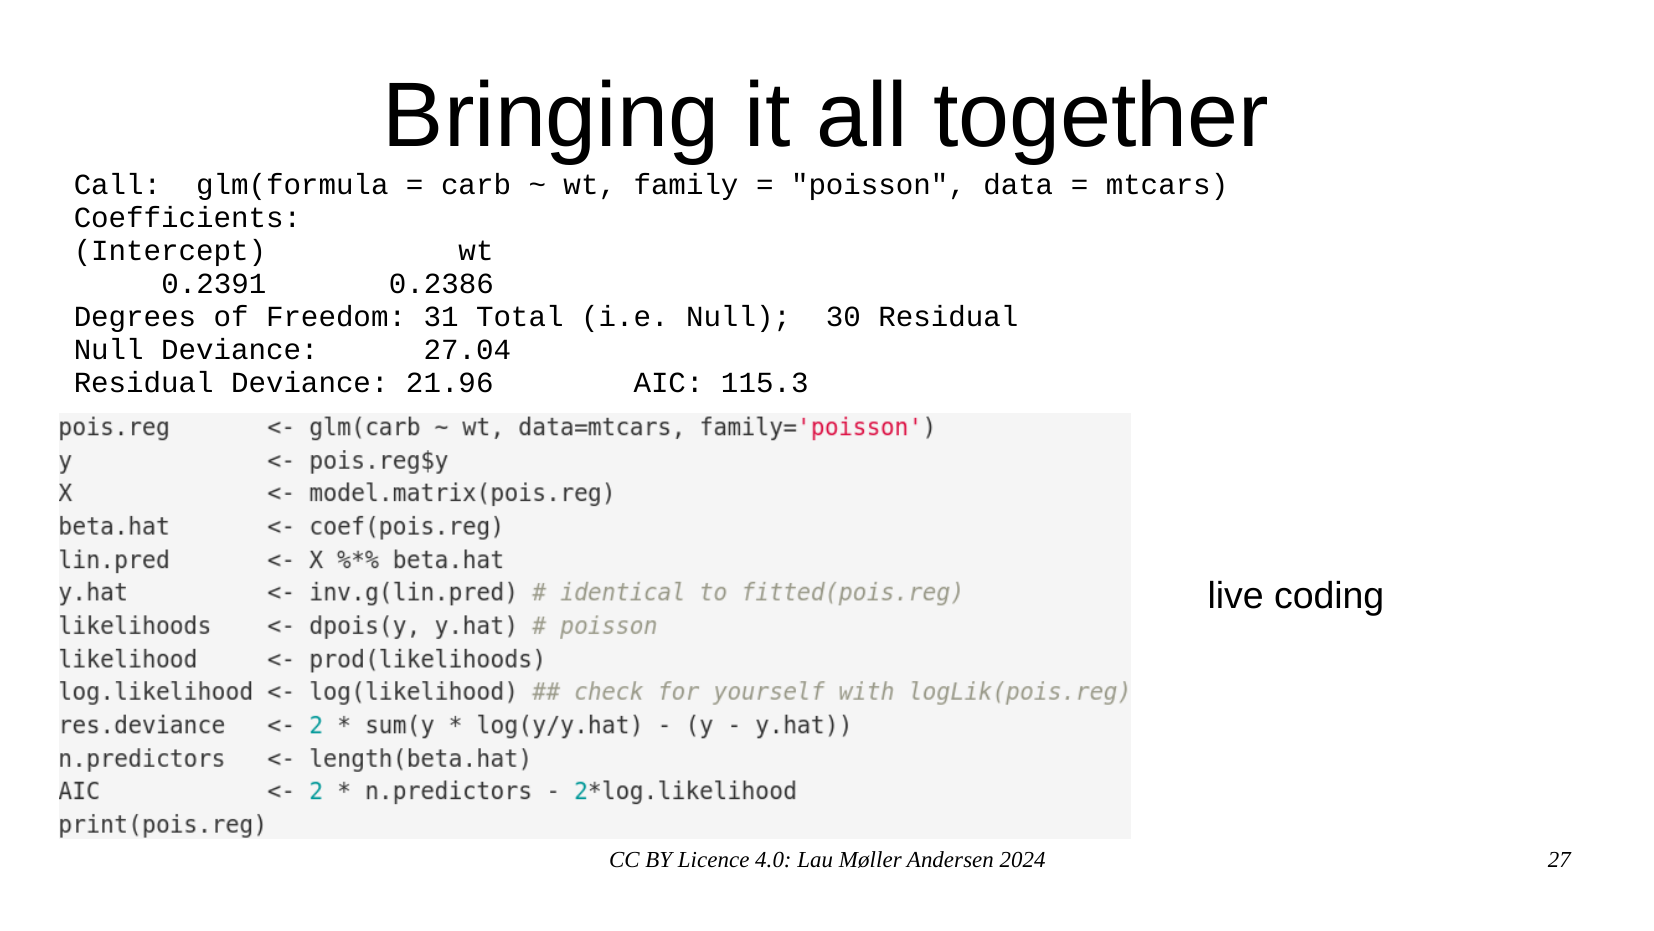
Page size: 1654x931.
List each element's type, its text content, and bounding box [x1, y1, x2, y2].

text_box live coding [1192, 566, 1548, 624]
title Bringing it all together [82, 37, 1571, 193]
picture [59, 413, 1131, 839]
text_box Call: glm(formula = carb ~ wt, family = "poisson", data = mtcars) Coefficients: (Intercept) wt 0.2391 0.2386 Degrees of Freedom: 31 Total (i.e. Null); 30 Residual Null Deviance: 27.04 Residual Deviance: 21.96 AIC: 115.3 [59, 163, 1335, 476]
